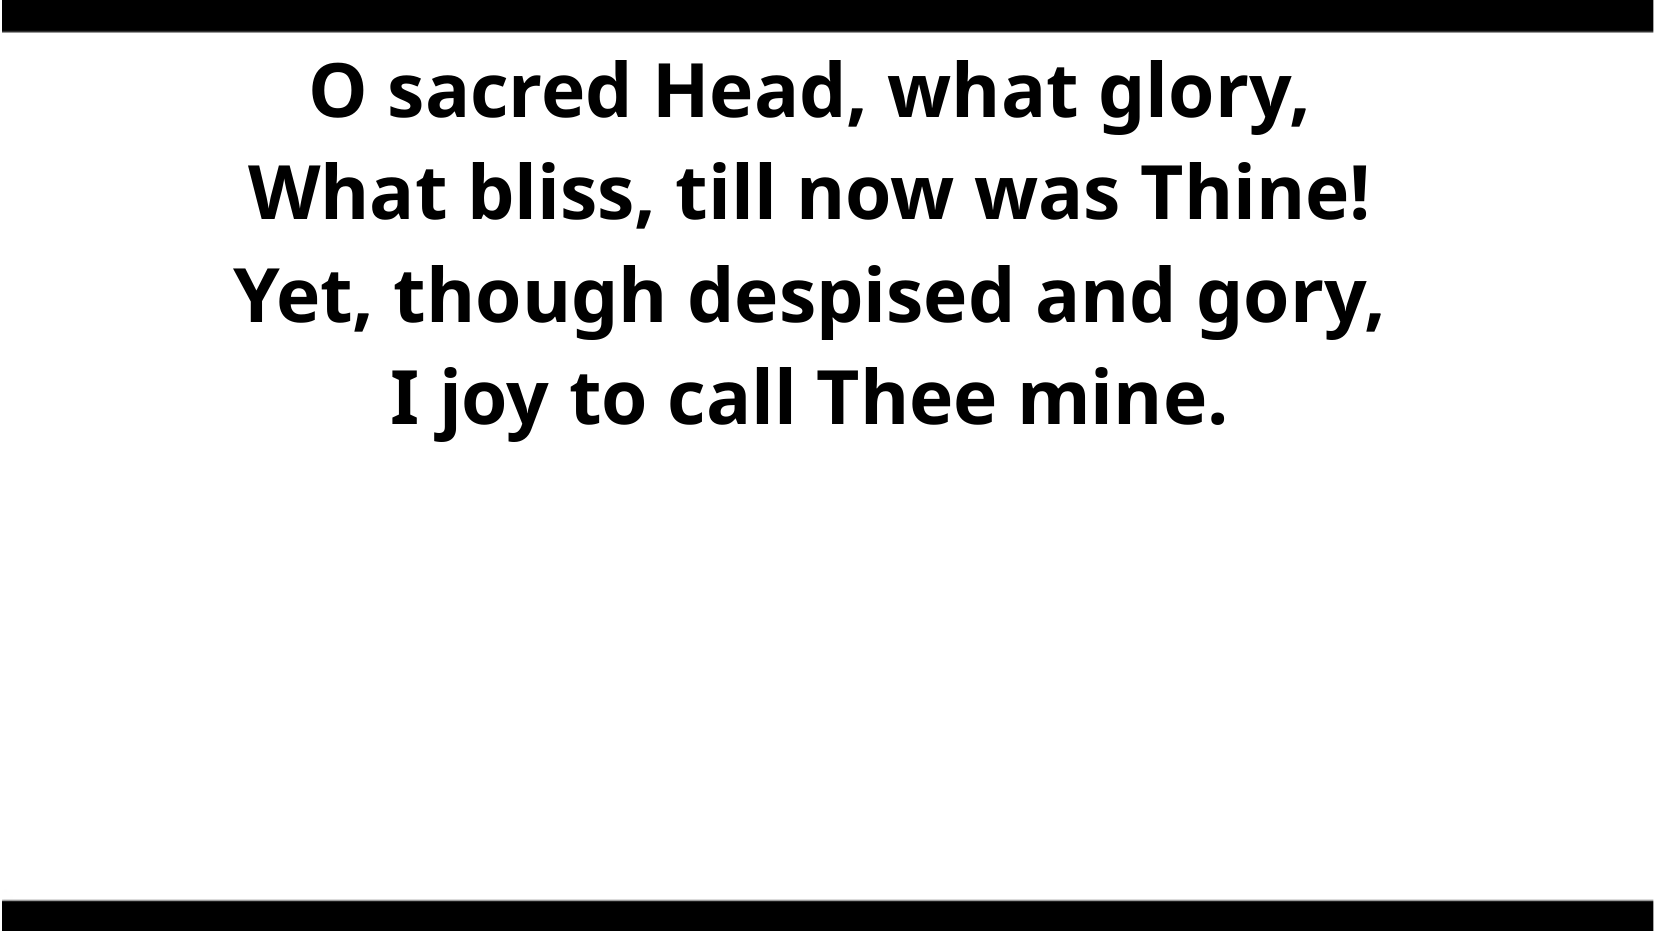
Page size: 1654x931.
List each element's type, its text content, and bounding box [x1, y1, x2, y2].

text_box O sacred Head, what glory, What bliss, till now was Thine! Yet, though despised and gory, I joy to call Thee mine. [60, 30, 1561, 445]
picture [2, 0, 1654, 931]
